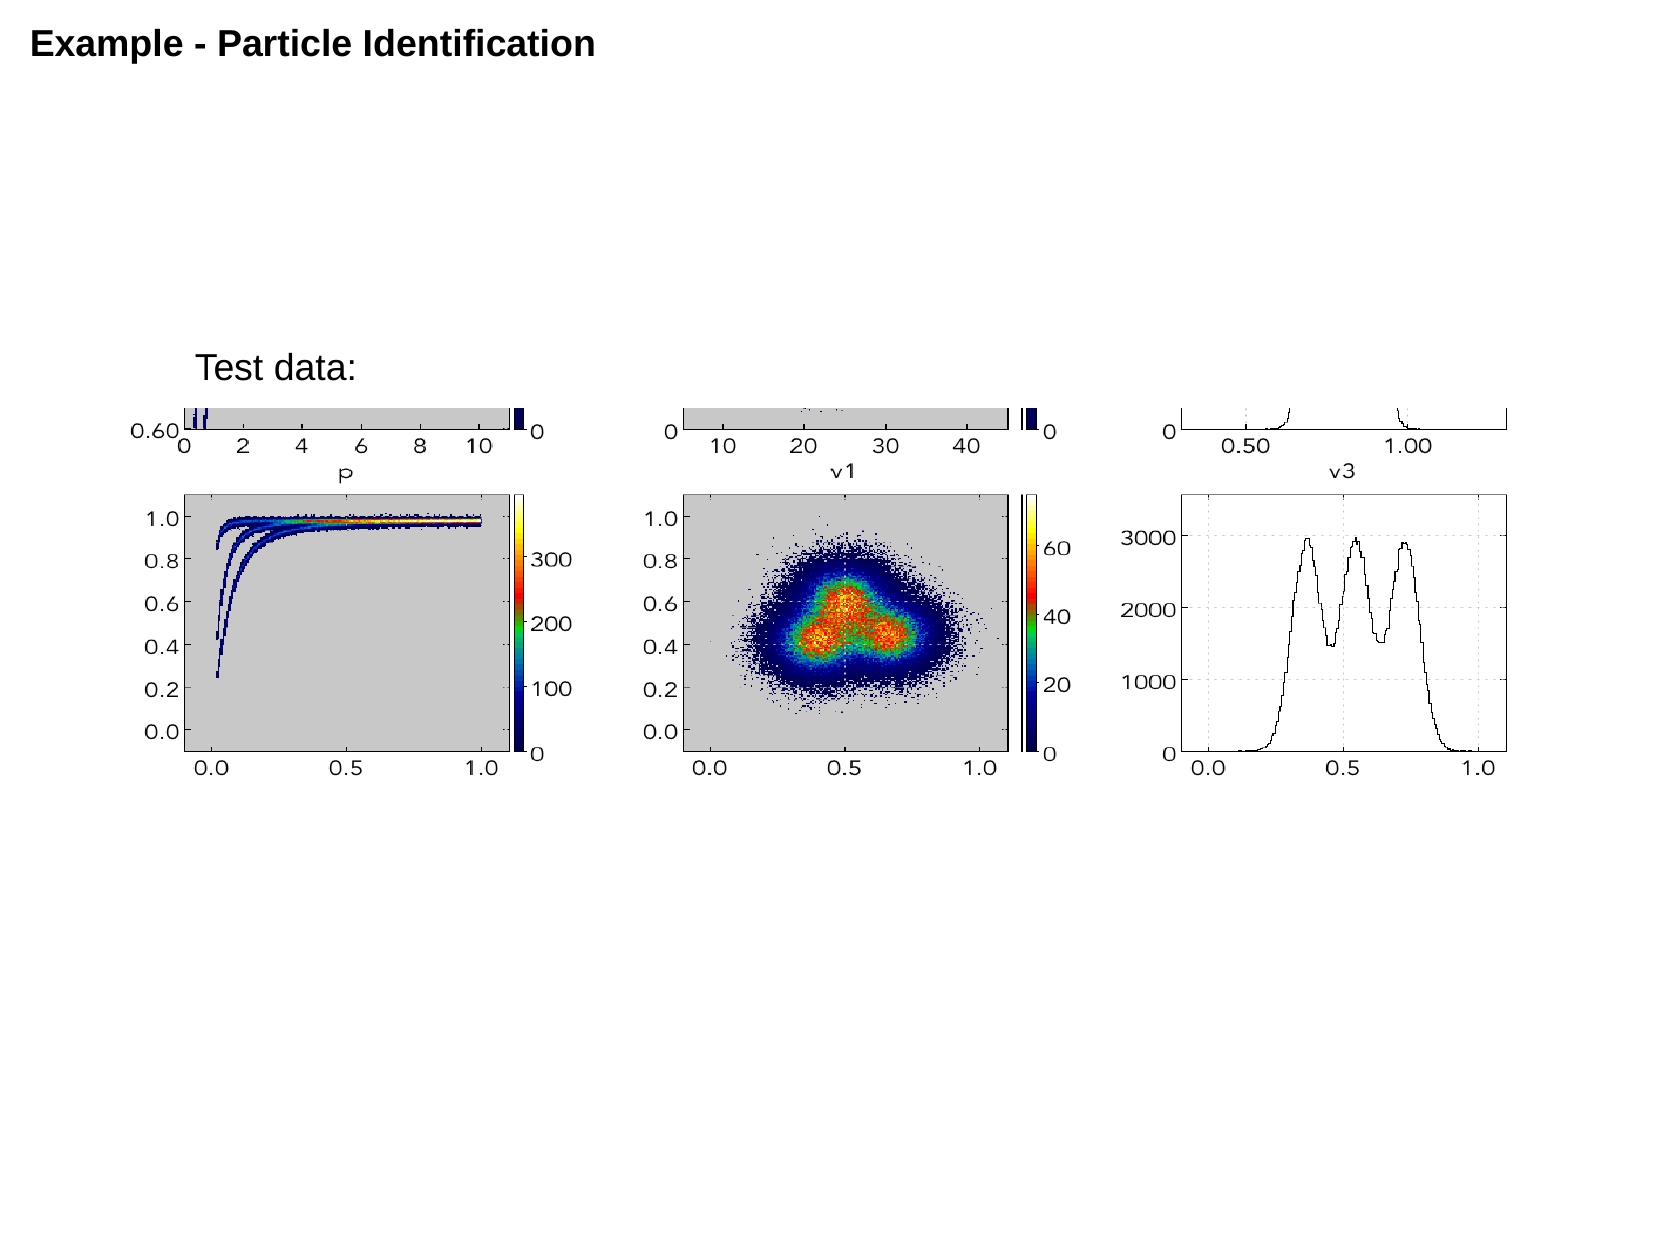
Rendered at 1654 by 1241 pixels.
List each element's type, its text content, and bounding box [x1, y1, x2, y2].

text_box Example - Particle Identification [15, 15, 612, 72]
picture [99, 408, 1511, 784]
text_box Test data: [180, 338, 373, 396]
